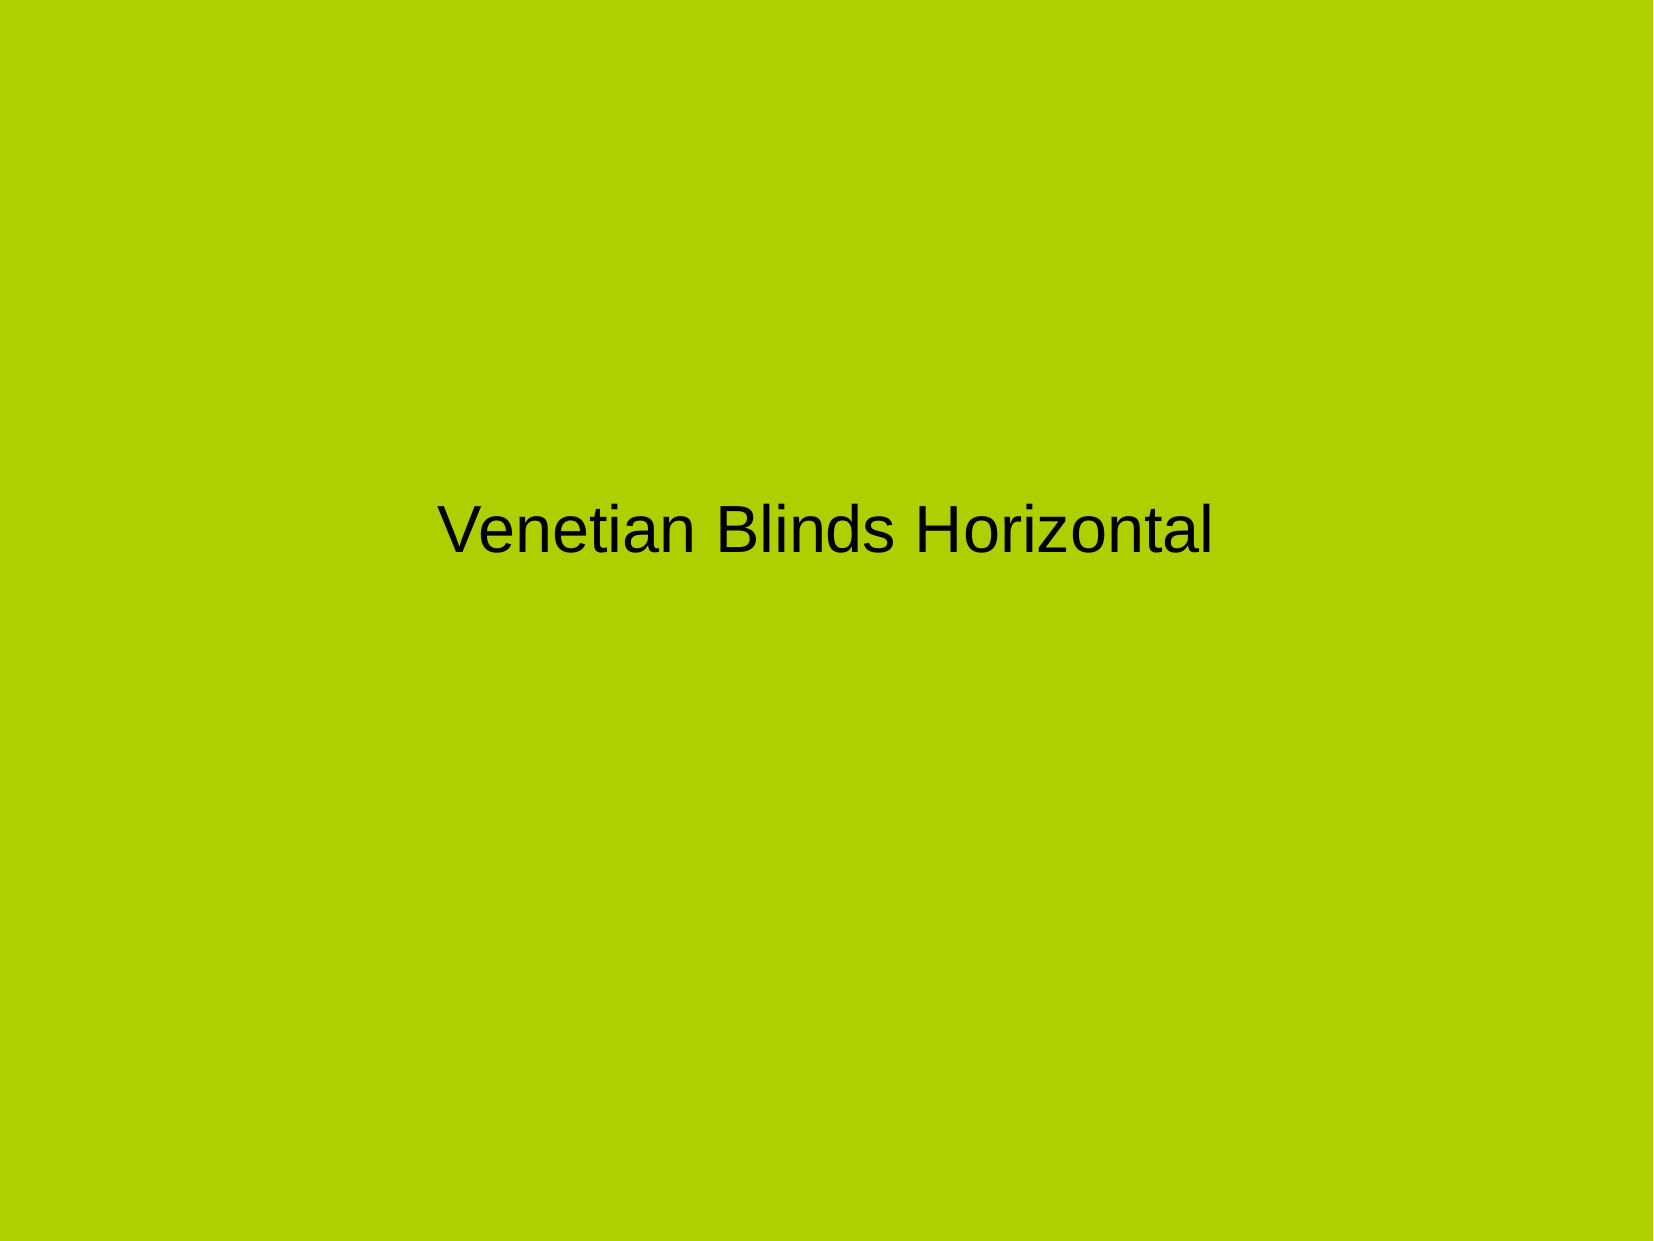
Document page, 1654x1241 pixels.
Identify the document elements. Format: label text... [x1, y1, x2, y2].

subtitle Venetian Blinds Horizontal [82, 49, 1571, 1010]
